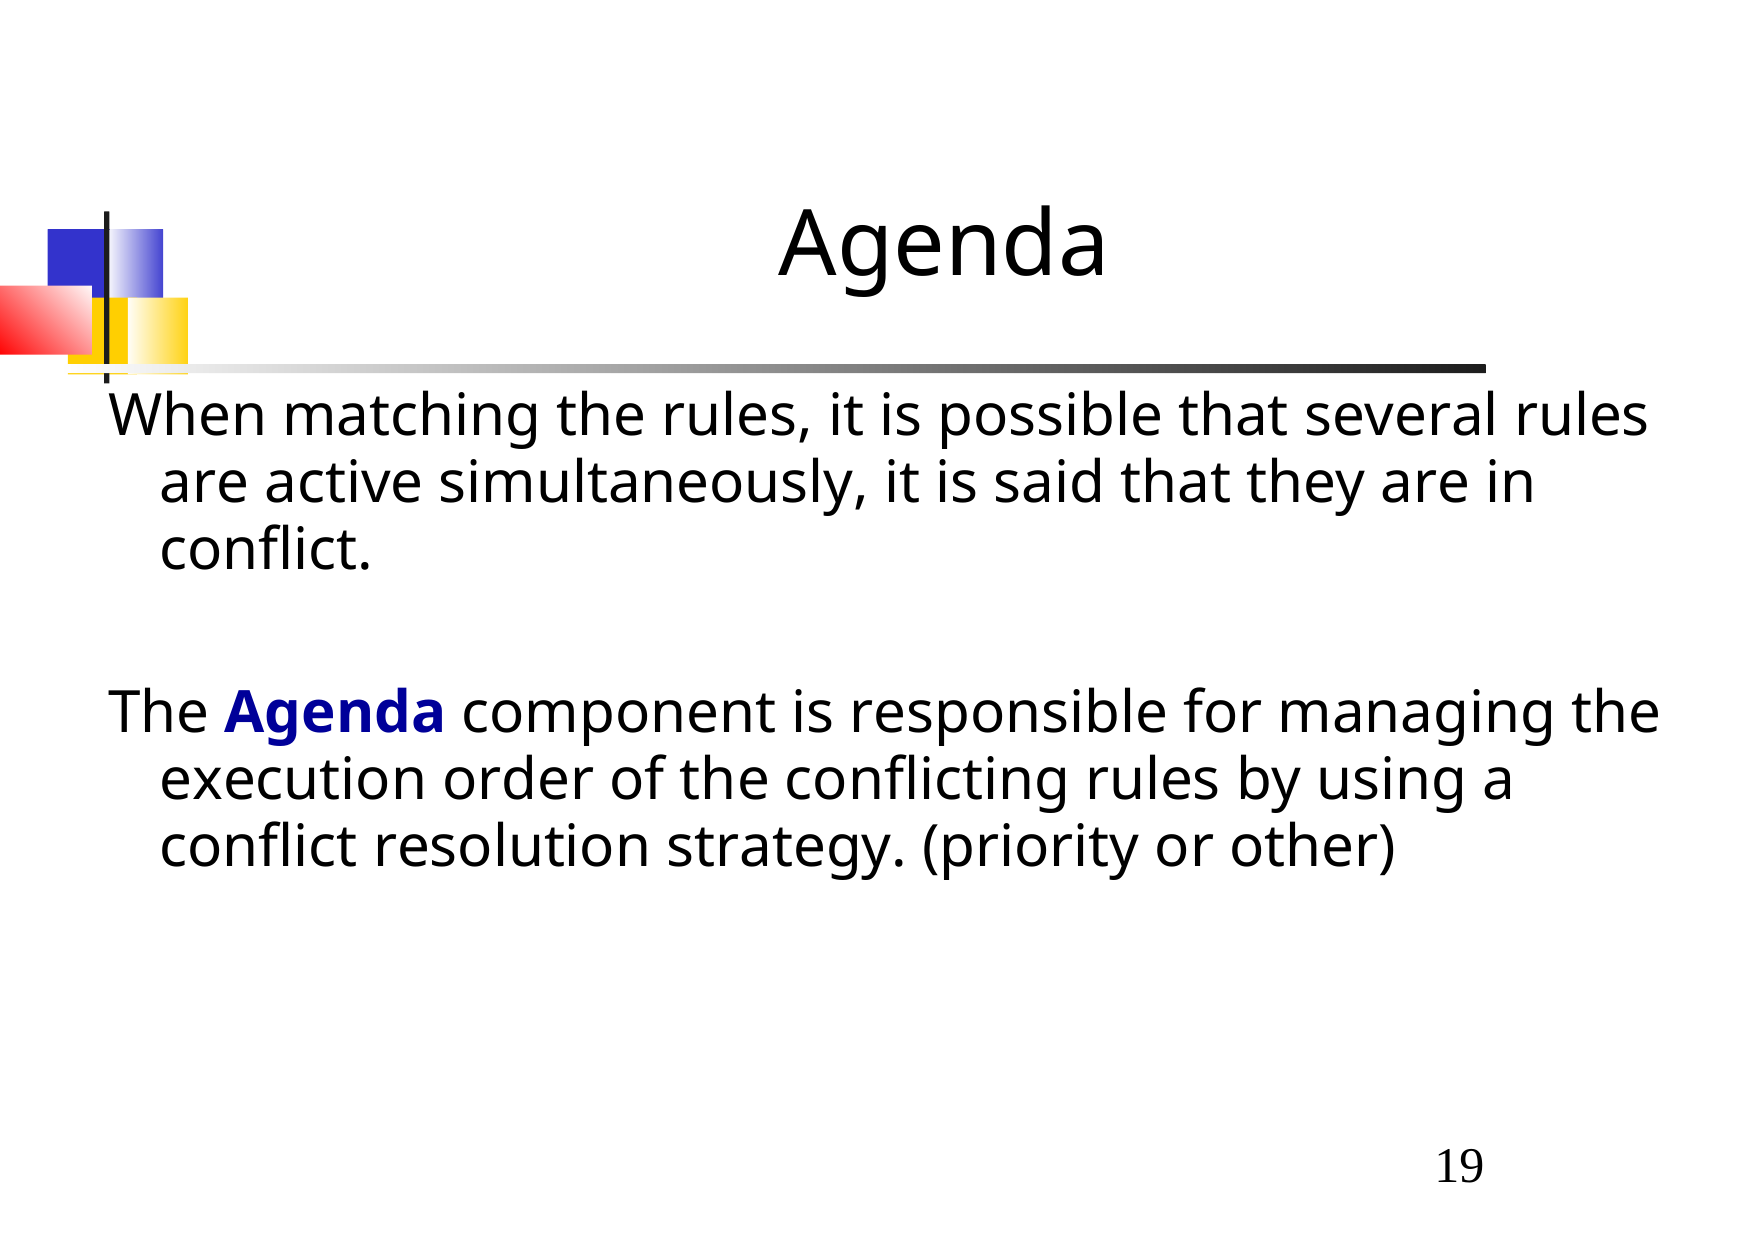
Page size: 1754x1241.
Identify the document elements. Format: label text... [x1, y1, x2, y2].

title Agenda [206, 147, 1682, 341]
list When matching the rules, it is possible that several rules are active simultaneously, it is said that they are in conflict. The Agenda component is responsible for managing the execution order of the conflicting rules by using a conflict resolution strategy. (priority or other) [88, 374, 1682, 1063]
